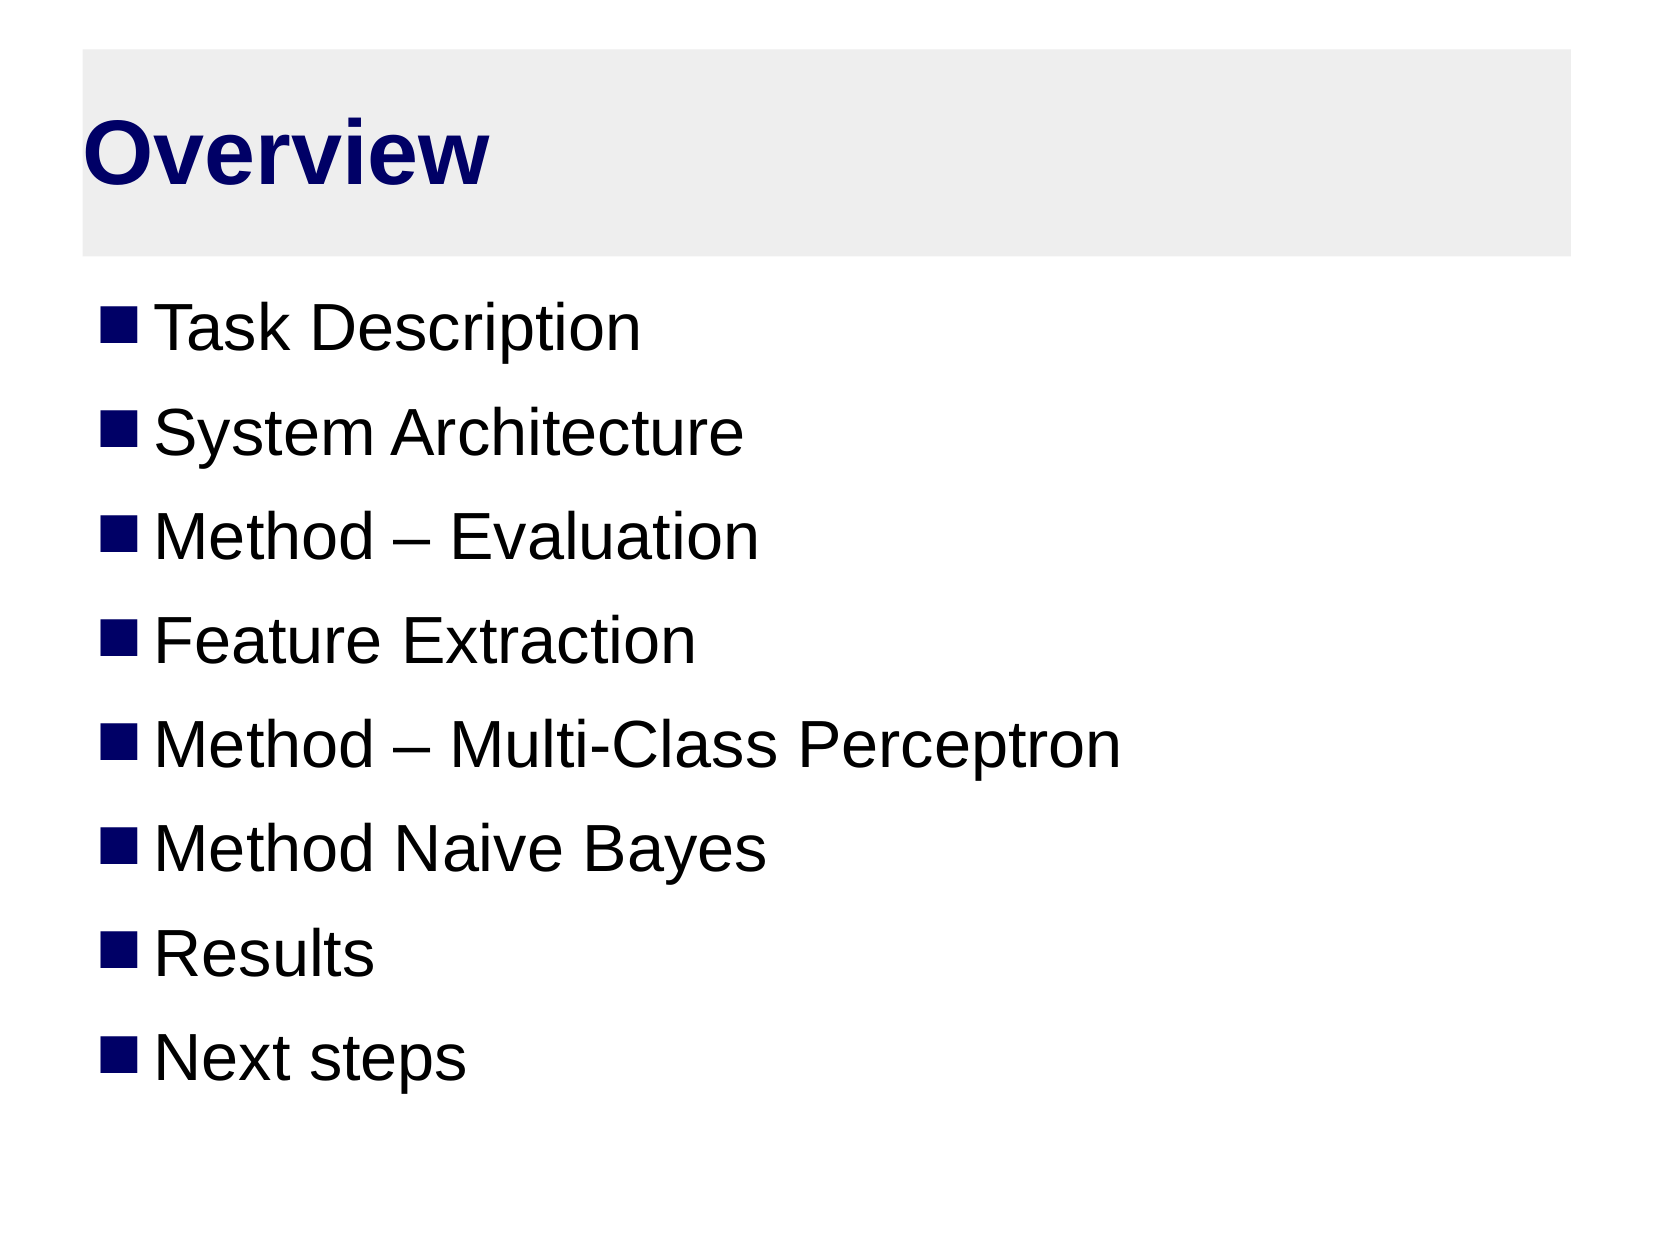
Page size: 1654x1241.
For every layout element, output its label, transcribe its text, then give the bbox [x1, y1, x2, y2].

list Task Description System Architecture Method – Evaluation Feature Extraction Method – Multi-Class Perceptron Method Naive Bayes Results Next steps [82, 290, 1571, 1195]
title Overview [82, 49, 1571, 257]
